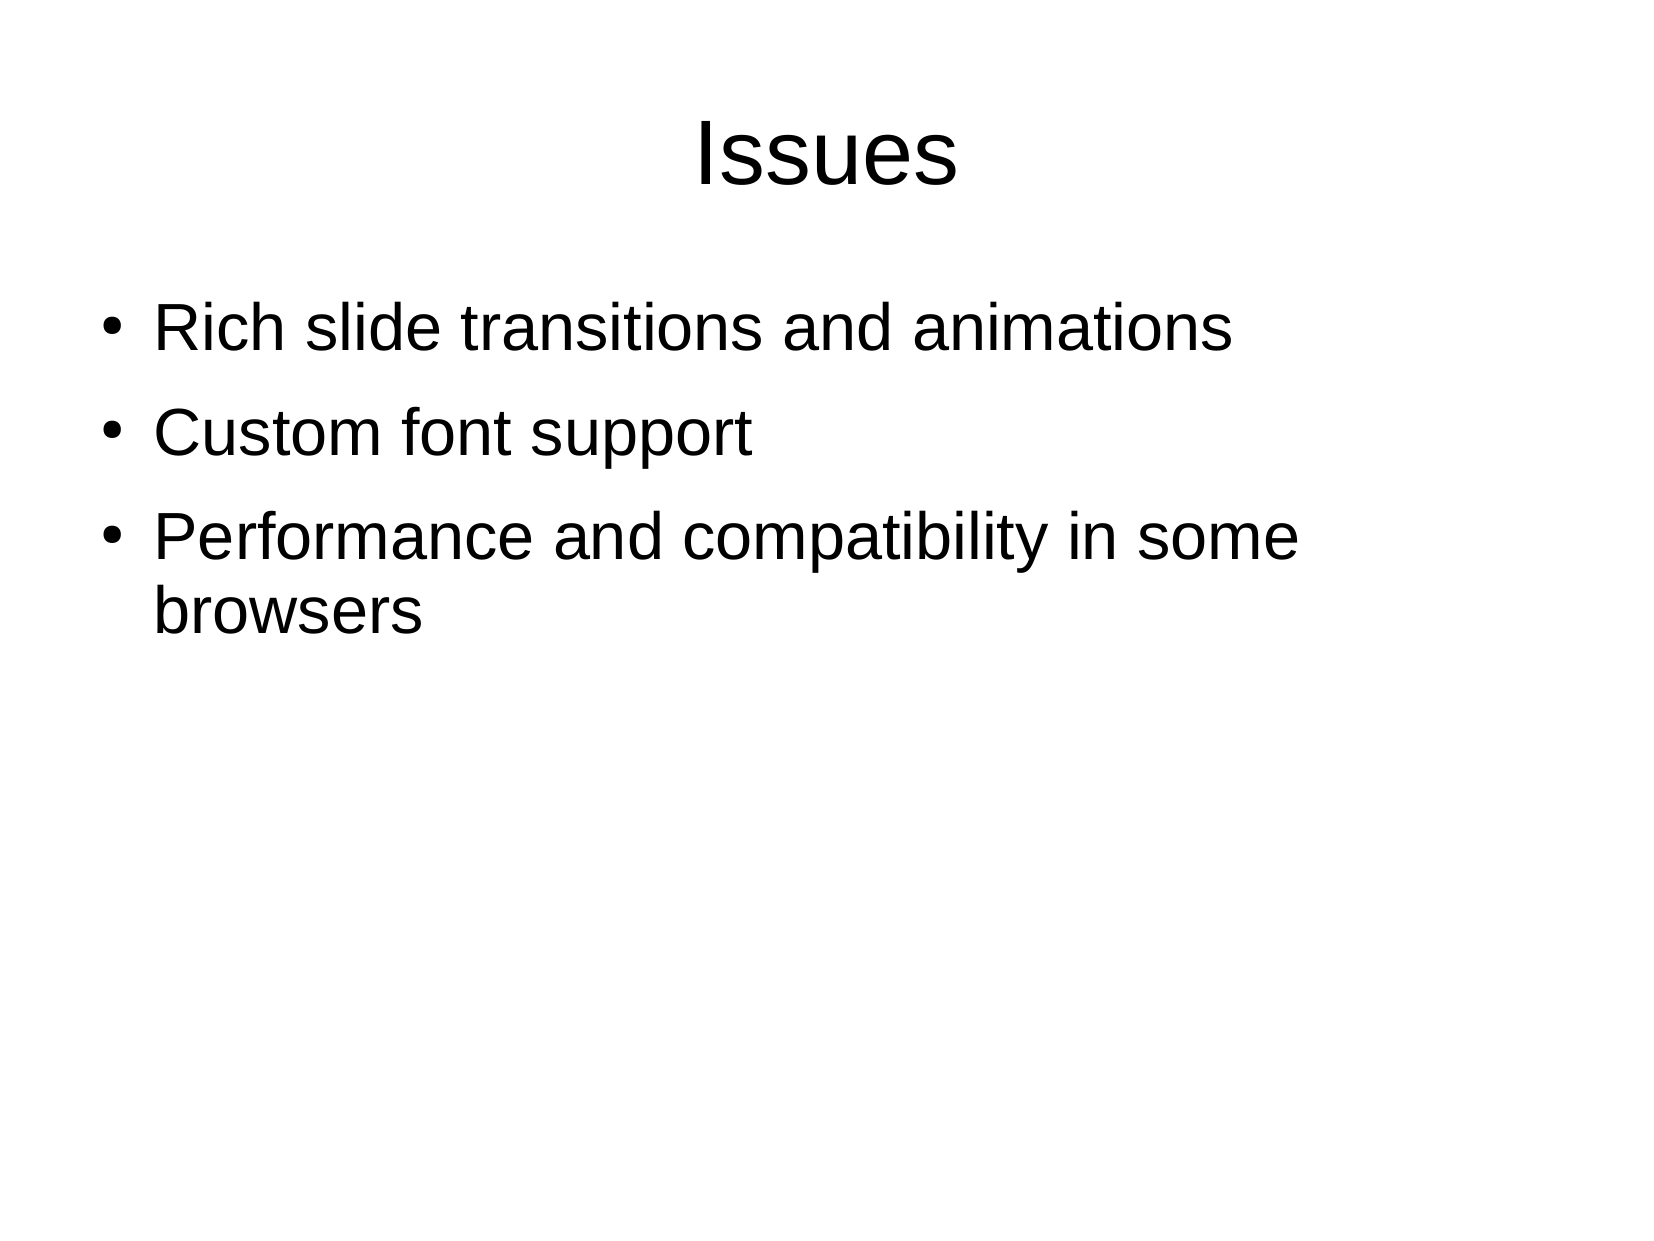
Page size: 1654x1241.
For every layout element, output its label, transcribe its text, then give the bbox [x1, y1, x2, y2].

title Issues [82, 49, 1571, 257]
list Rich slide transitions and animations Custom font support Performance and compatibility in some browsers [82, 290, 1538, 1010]
